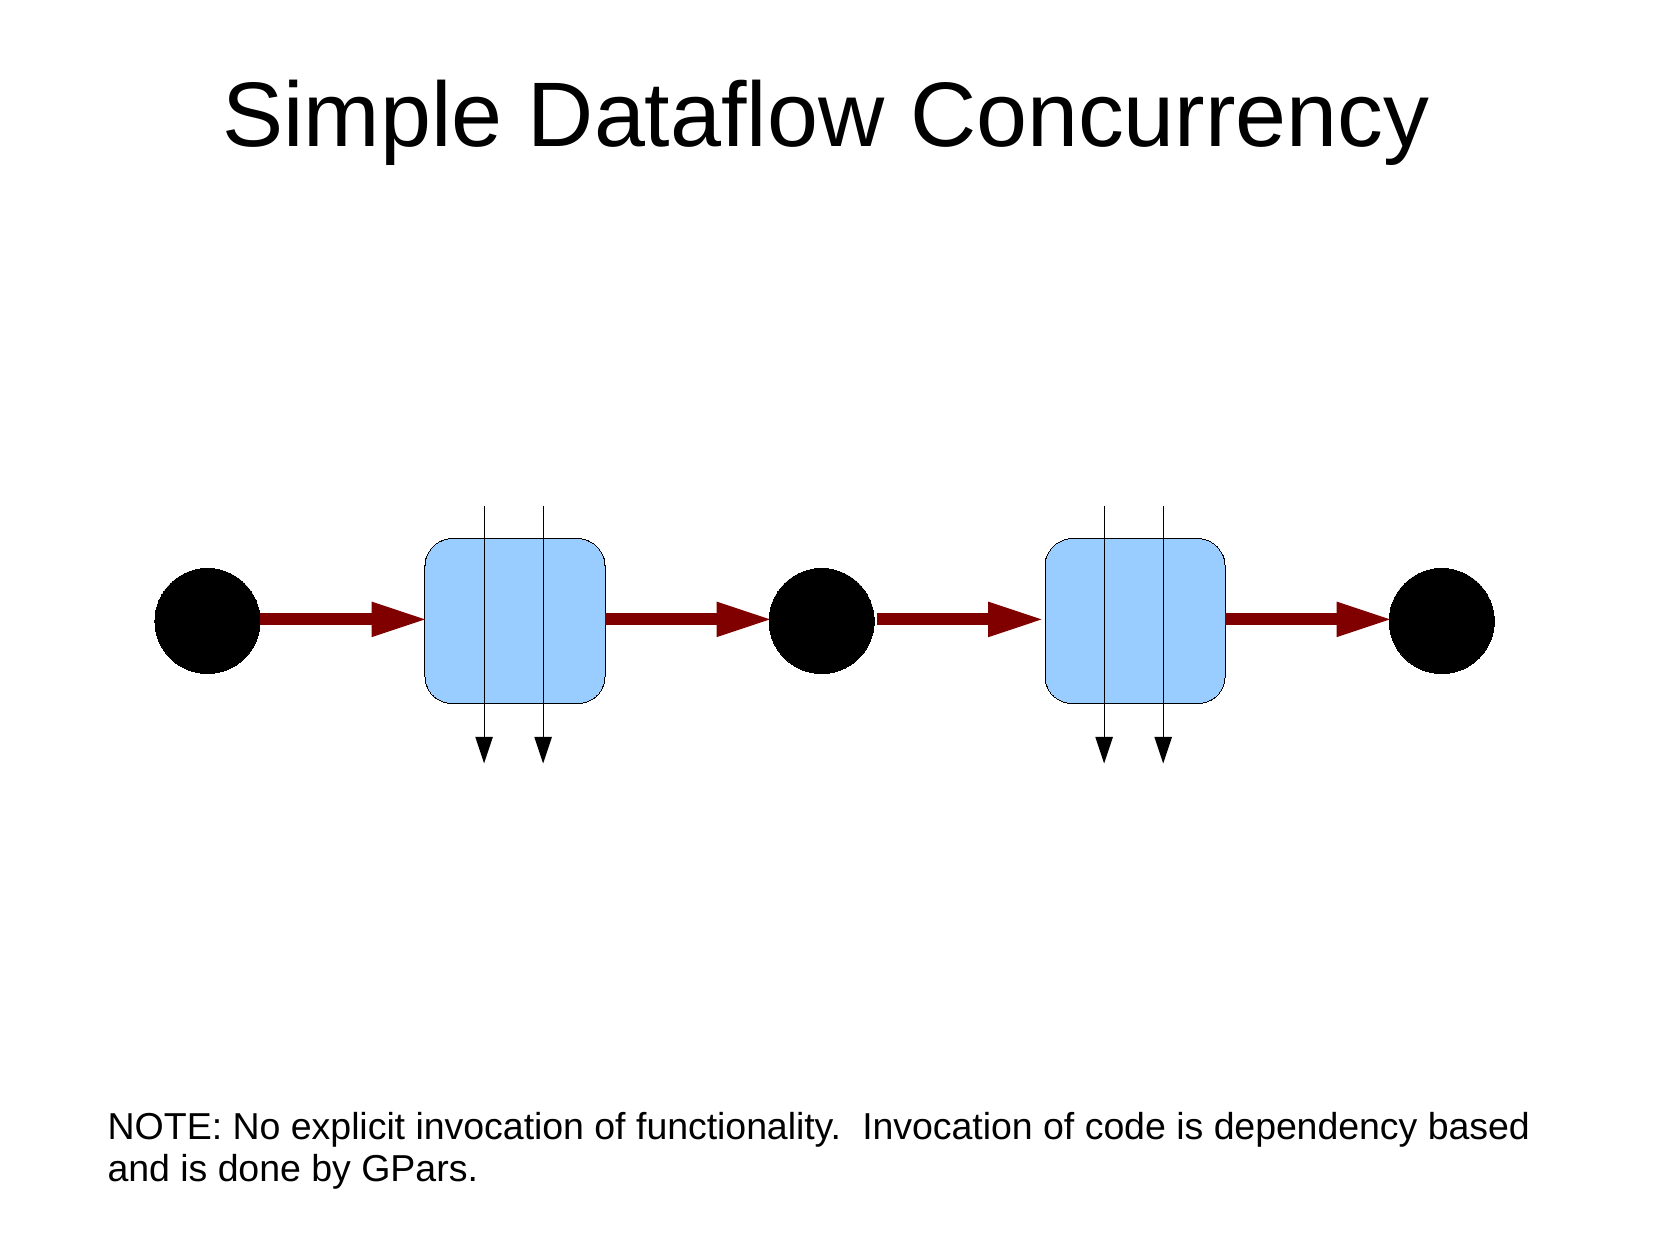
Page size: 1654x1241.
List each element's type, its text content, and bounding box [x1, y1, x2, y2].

title Simple Dataflow Concurrency [82, 49, 1571, 181]
text_box [544, 538, 606, 704]
text_box [1389, 568, 1495, 674]
text_box [1045, 538, 1104, 704]
text_box [424, 538, 484, 704]
text_box [1105, 538, 1163, 704]
text_box [1164, 538, 1226, 704]
text_box [154, 568, 260, 674]
text_box NOTE: No explicit invocation of functionality. Invocation of code is dependency based and is done by GPars. [90, 1095, 1591, 1200]
text_box [769, 568, 875, 674]
text_box [485, 538, 543, 704]
